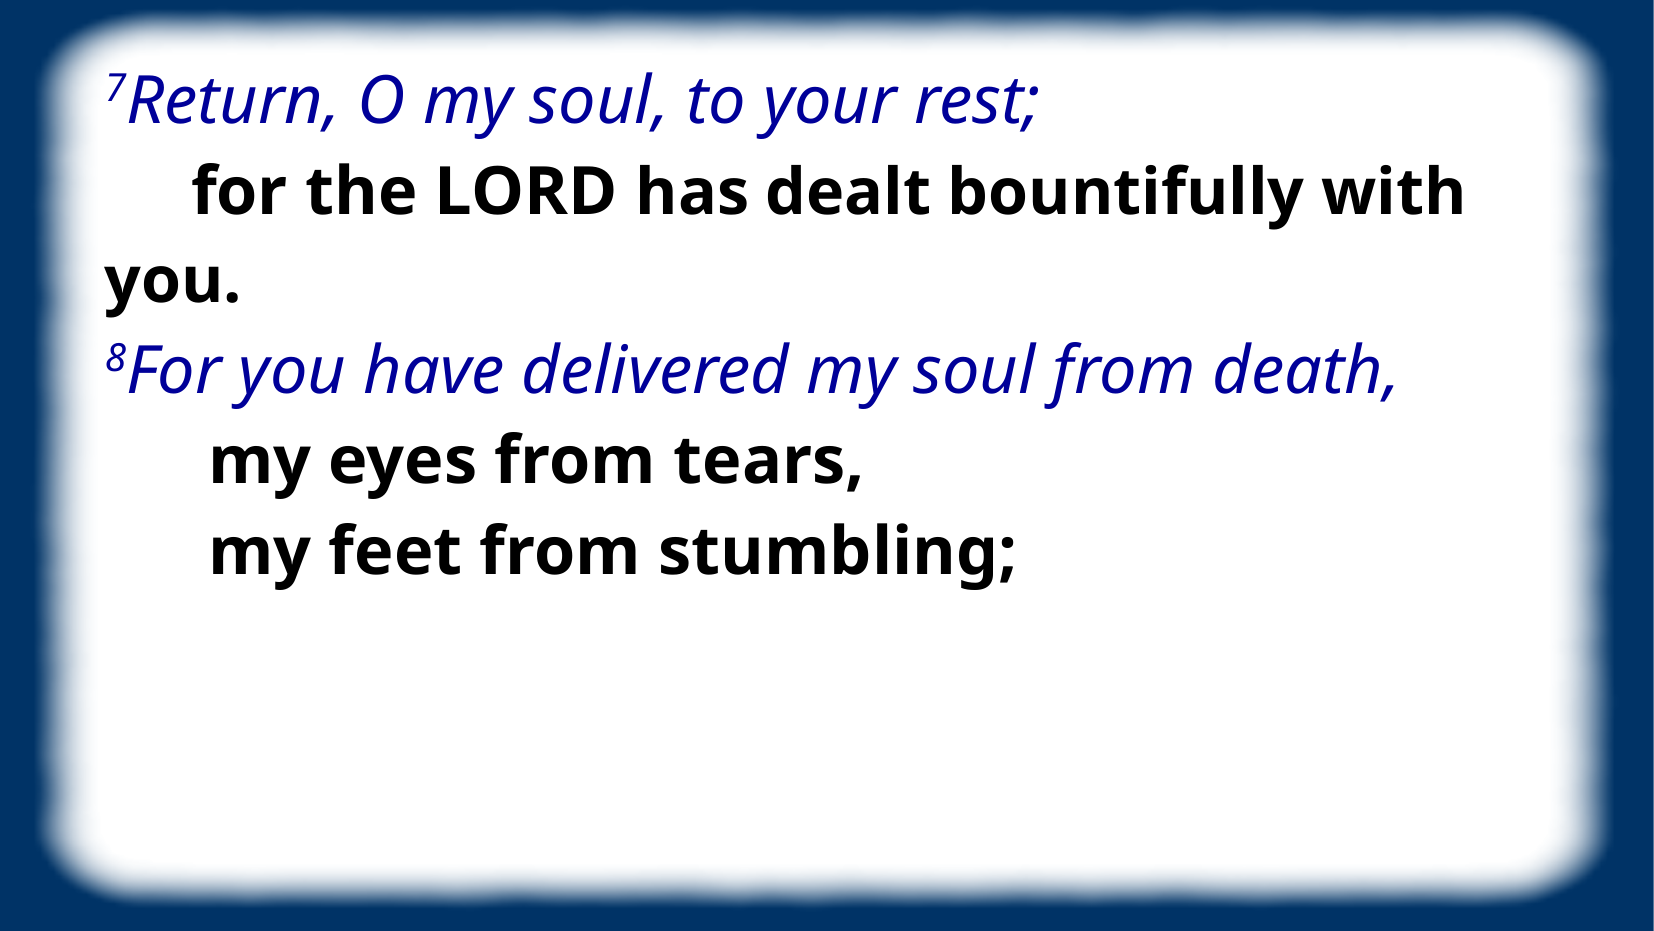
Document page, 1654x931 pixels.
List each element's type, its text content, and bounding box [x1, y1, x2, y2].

picture [0, 0, 1654, 931]
text_box 7Return, O my soul, to your rest; for the LORD has dealt bountifully with you. 8For you have delivered my soul from death, my eyes from tears, my feet from stumbling; [90, 45, 1576, 676]
